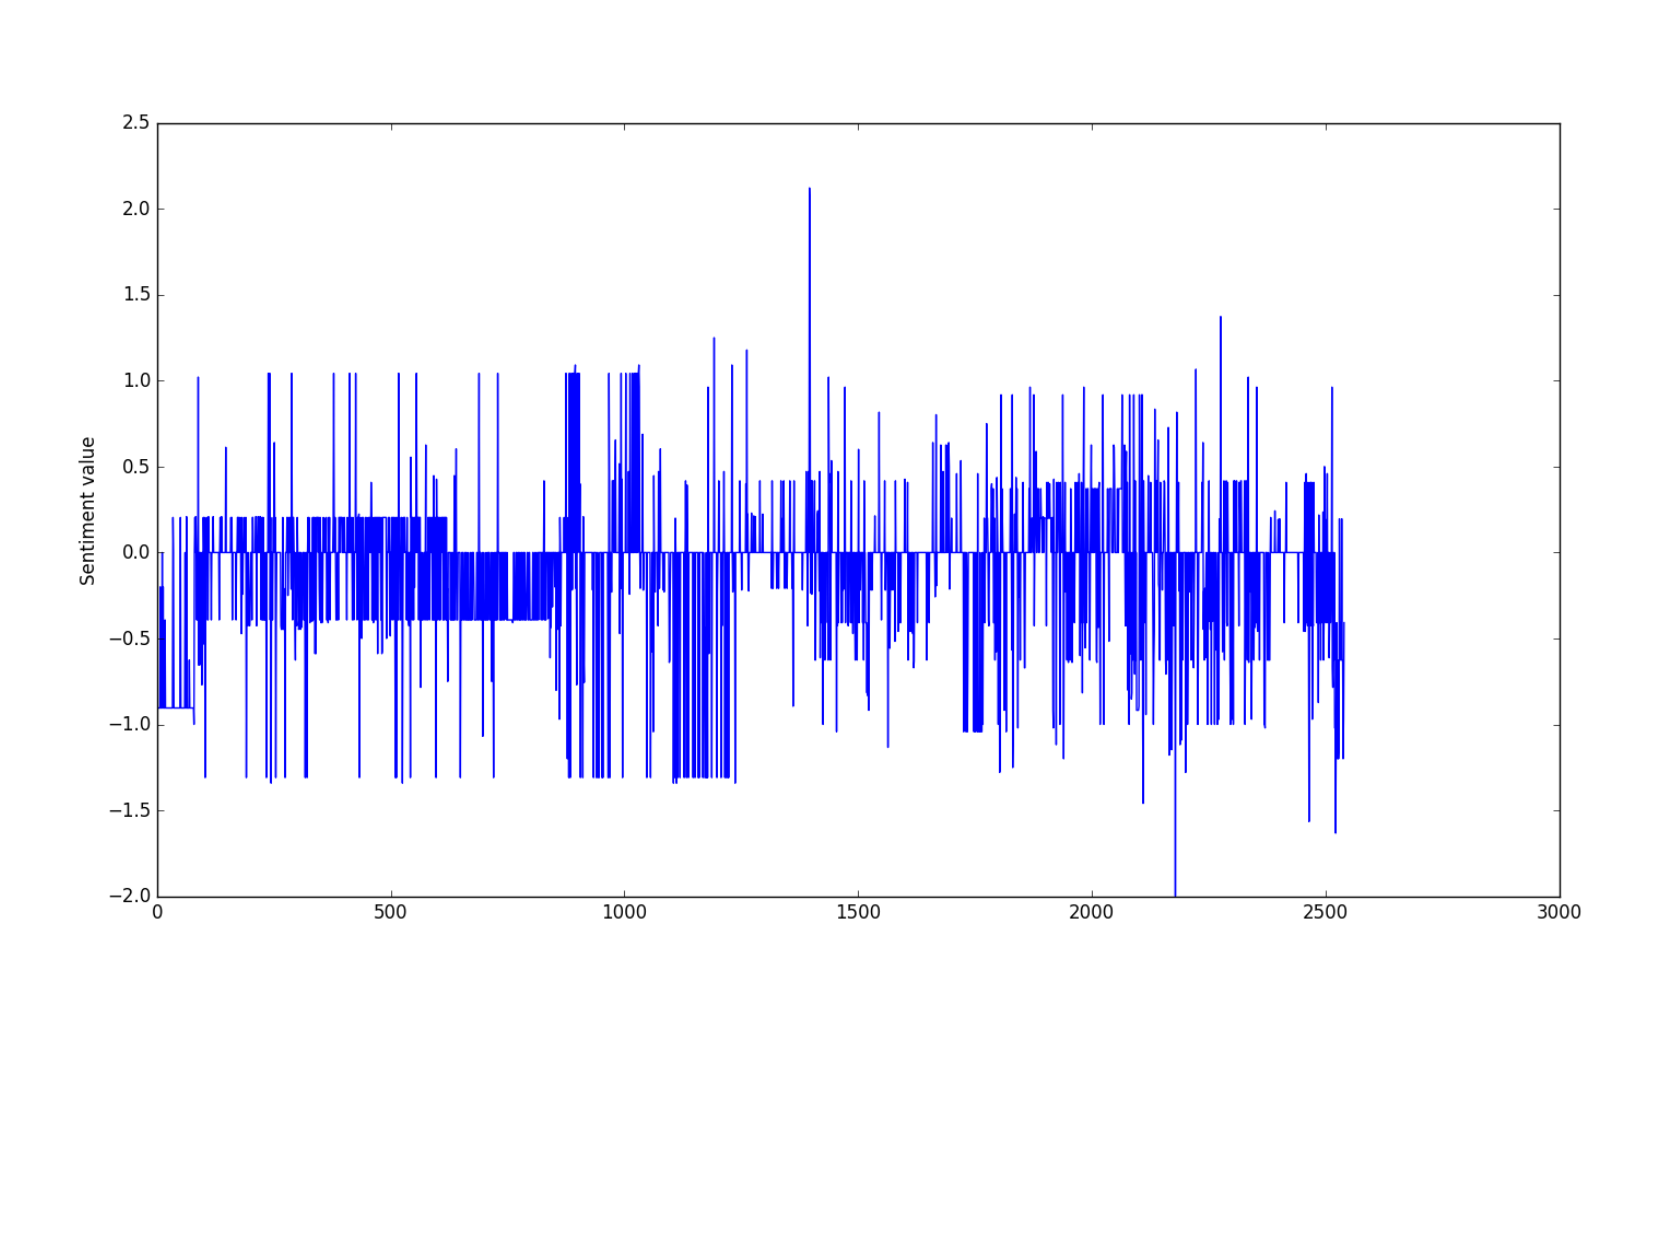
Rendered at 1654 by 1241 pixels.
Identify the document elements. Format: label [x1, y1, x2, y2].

picture [0, 27, 1654, 993]
